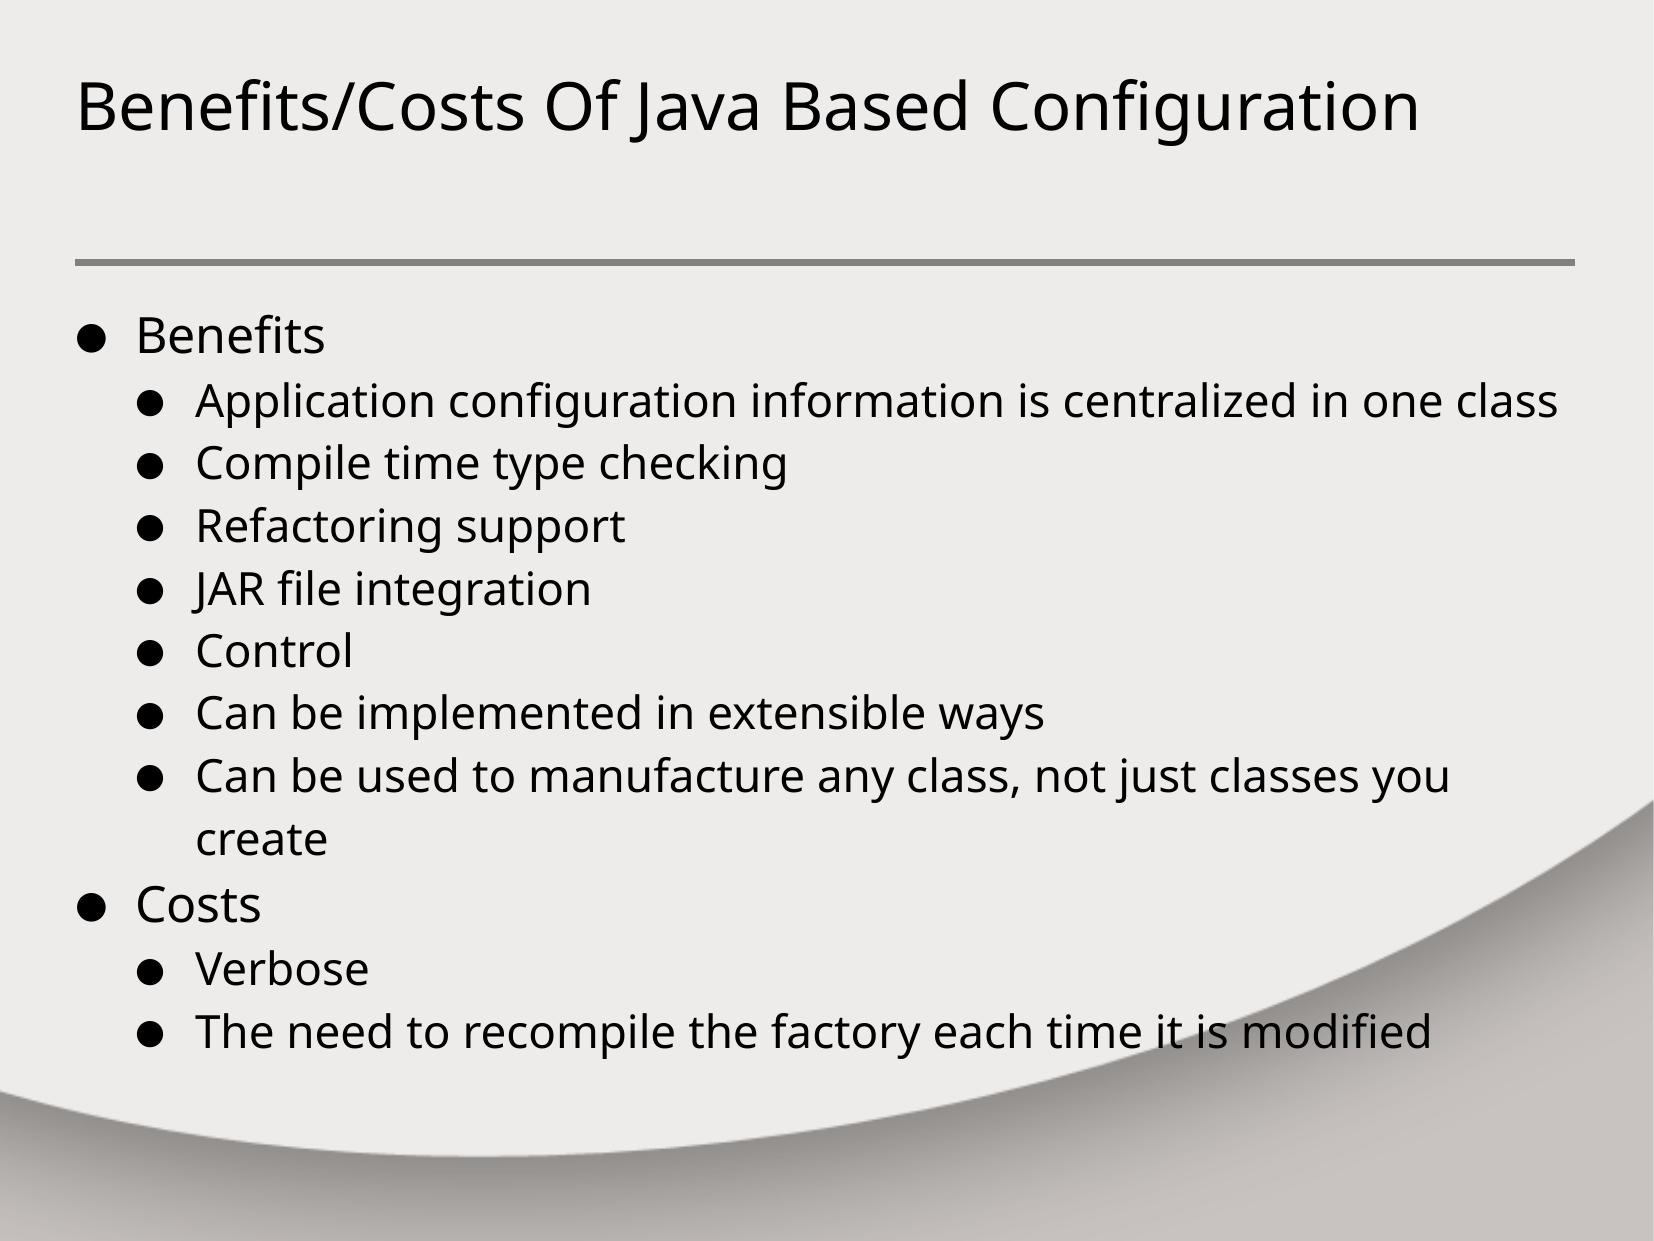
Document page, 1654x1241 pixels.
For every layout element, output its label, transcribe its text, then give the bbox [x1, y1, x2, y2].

title Benefits/Costs Of Java Based Configuration [75, 75, 1576, 226]
list Benefits Application configuration information is centralized in one class Compile time type checking Refactoring support JAR file integration Control Can be implemented in extensible ways Can be used to manufacture any class, not just classes you create Costs Verbose The need to recompile the factory each time it is modified [75, 300, 1576, 1163]
picture [0, 0, 1654, 1241]
